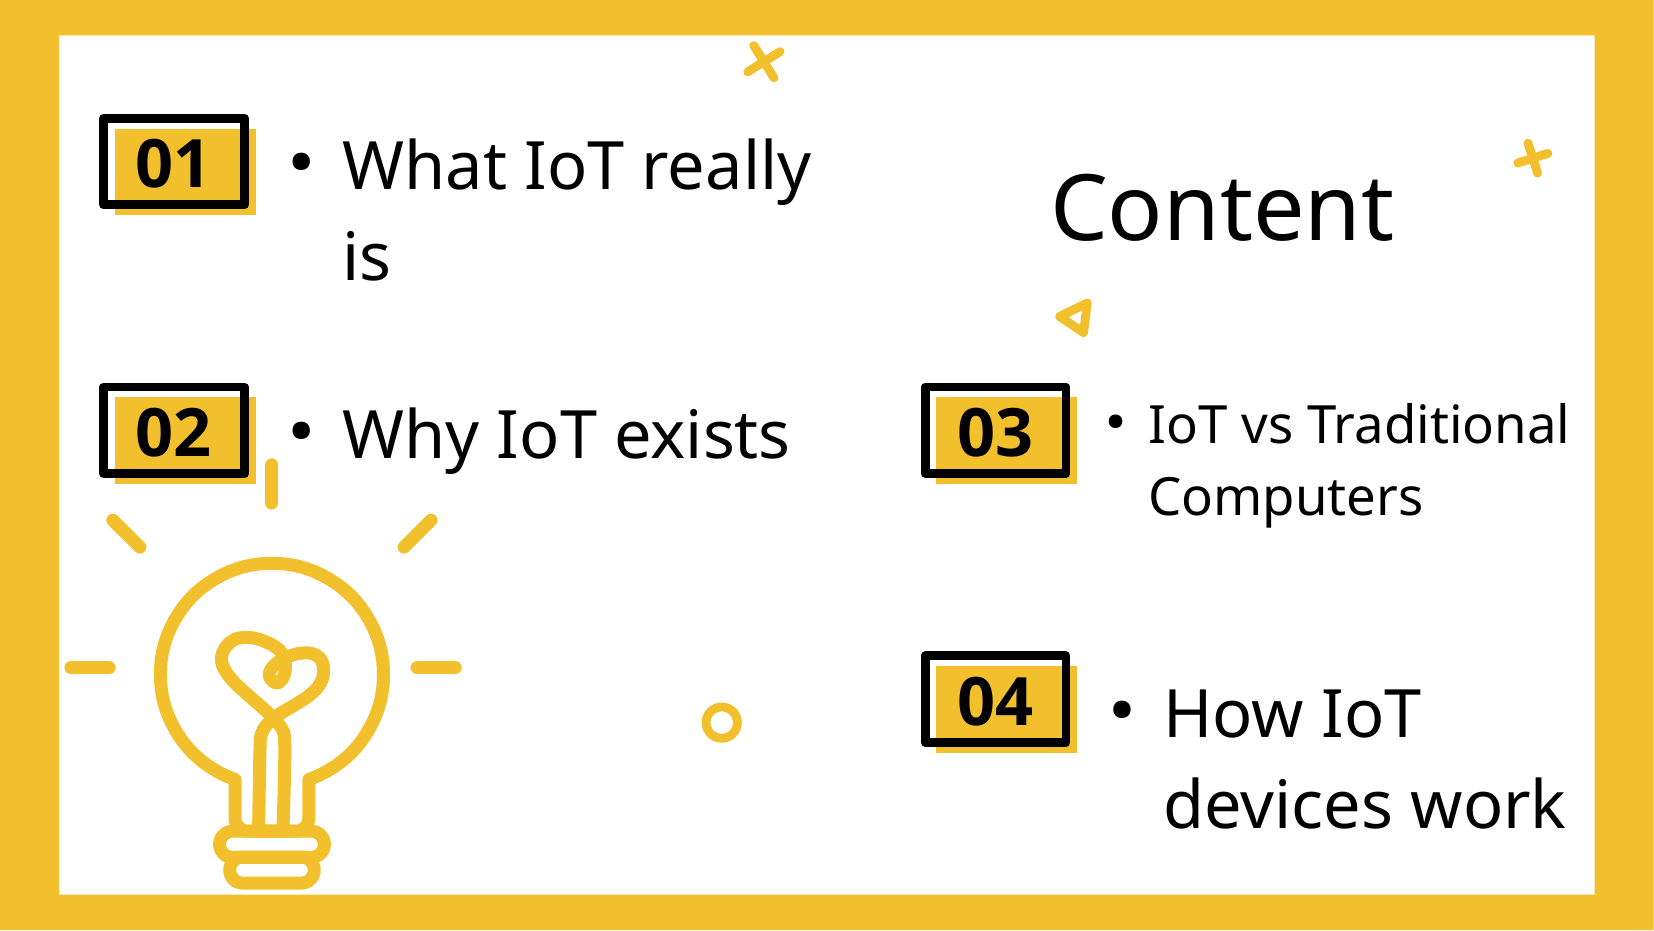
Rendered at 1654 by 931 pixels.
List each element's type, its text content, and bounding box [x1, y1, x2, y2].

list Why IoT exists [271, 386, 869, 606]
title Content [868, 37, 1577, 374]
list How IoT devices work [1092, 666, 1577, 885]
list What IoT really is [271, 118, 869, 337]
list IoT vs Traditional Computers [1092, 386, 1577, 606]
